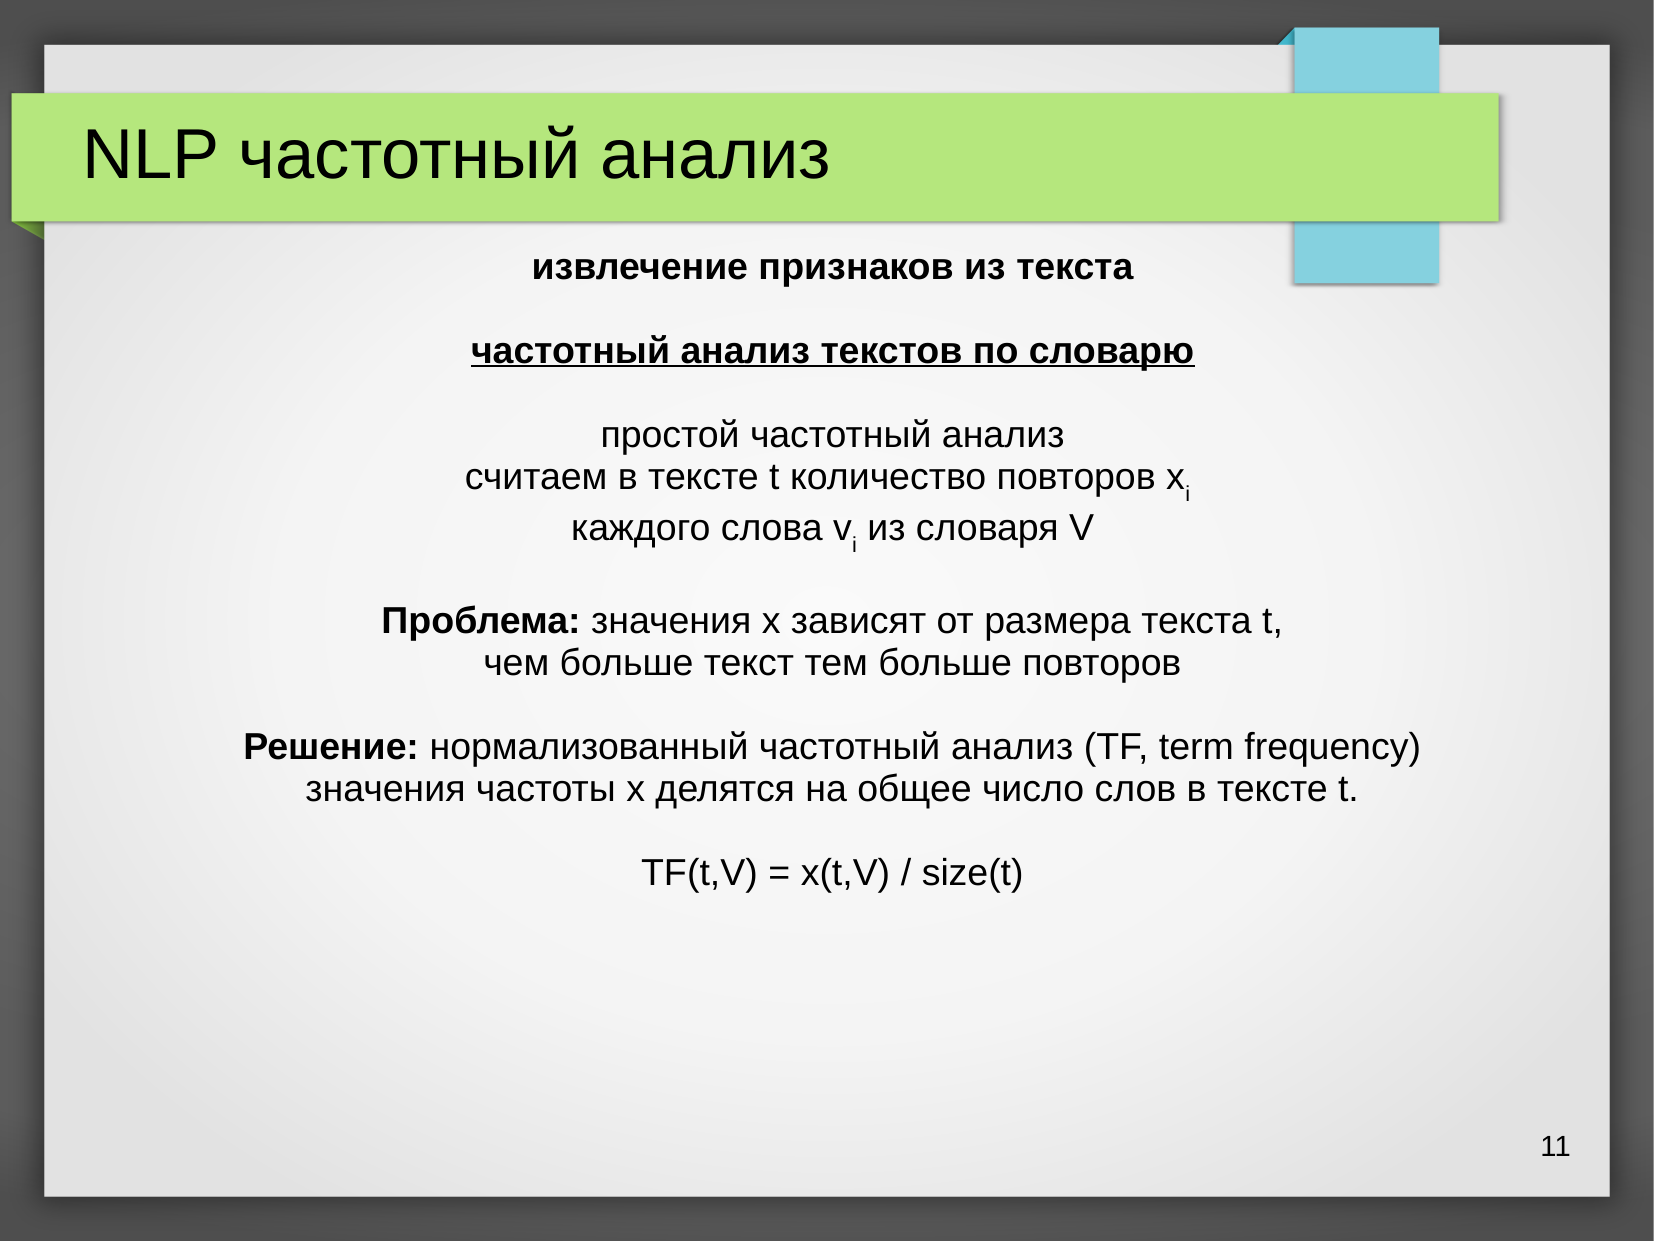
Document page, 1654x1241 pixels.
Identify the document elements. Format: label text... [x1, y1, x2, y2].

text_box извлечение признаков из текста частотный анализ текстов по словарю простой частотный анализ считаем в тексте t количество повторов xi каждого слова vi из словаря V Проблема: значения x зависят от размера текста t, чем больше текст тем больше повторов Решение: нормализованный частотный анализ (TF, term frequency) значения частоты x делятся на общее число слов в тексте t. TF(t,V) = x(t,V) / size(t) [188, 245, 1477, 936]
picture [0, 0, 1654, 1241]
title NLP частотный анализ [82, 113, 1406, 194]
